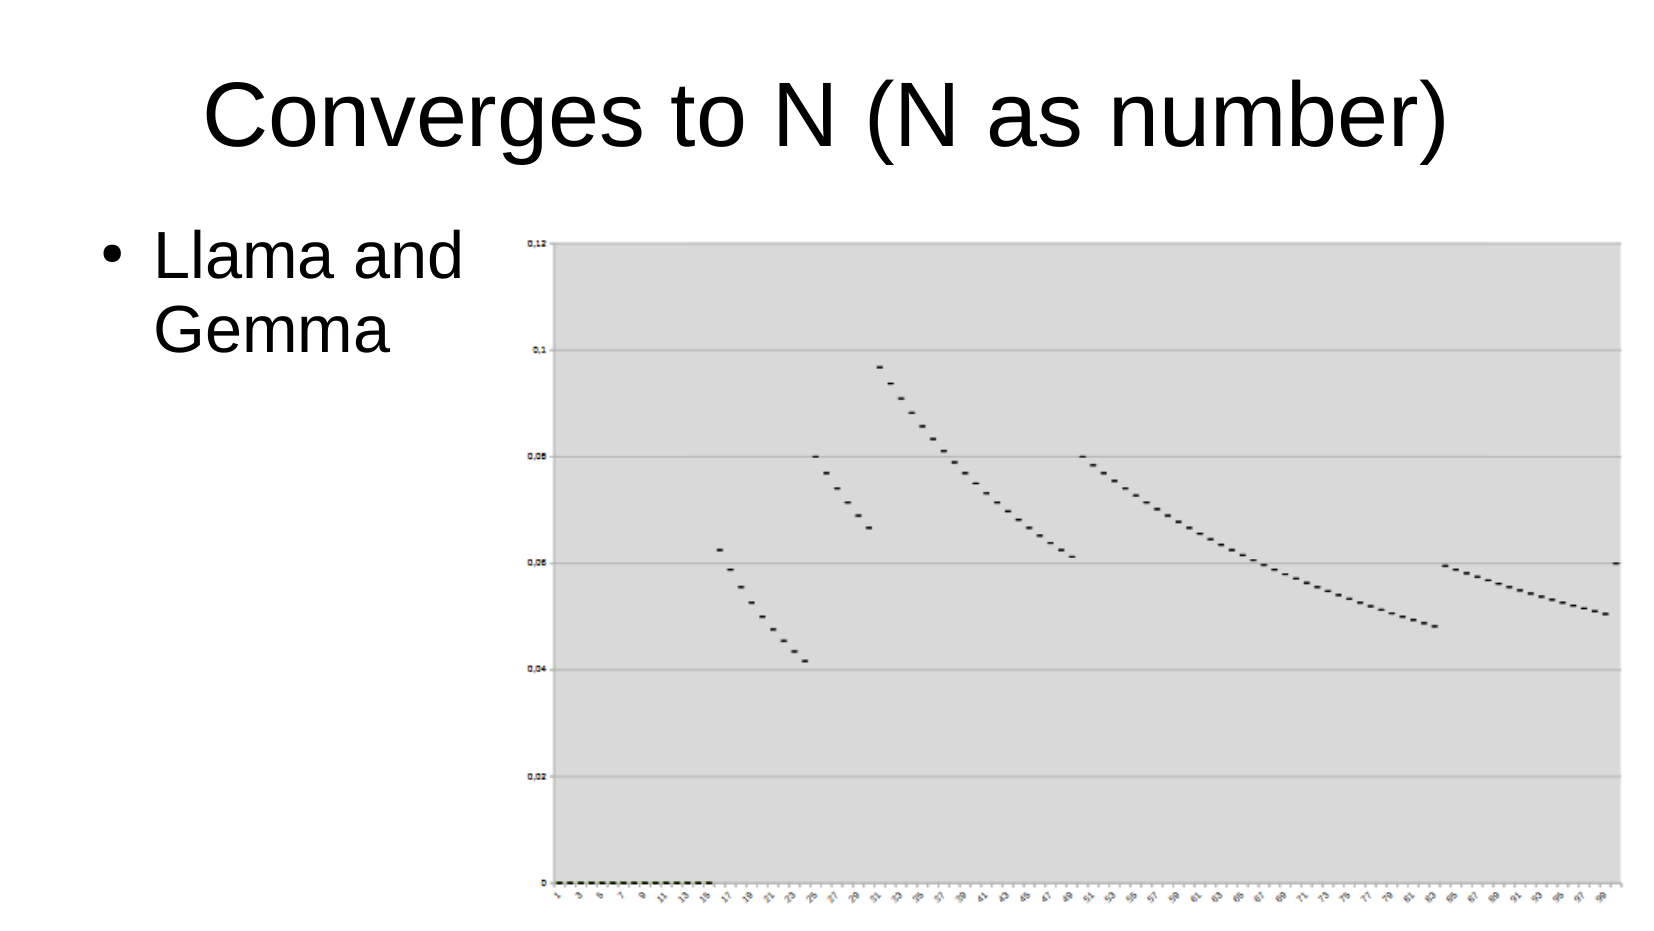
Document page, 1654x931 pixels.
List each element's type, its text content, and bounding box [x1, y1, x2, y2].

picture [517, 236, 1625, 905]
list Llama and Gemma [82, 217, 502, 384]
title Converges to N (N as number) [82, 37, 1571, 193]
